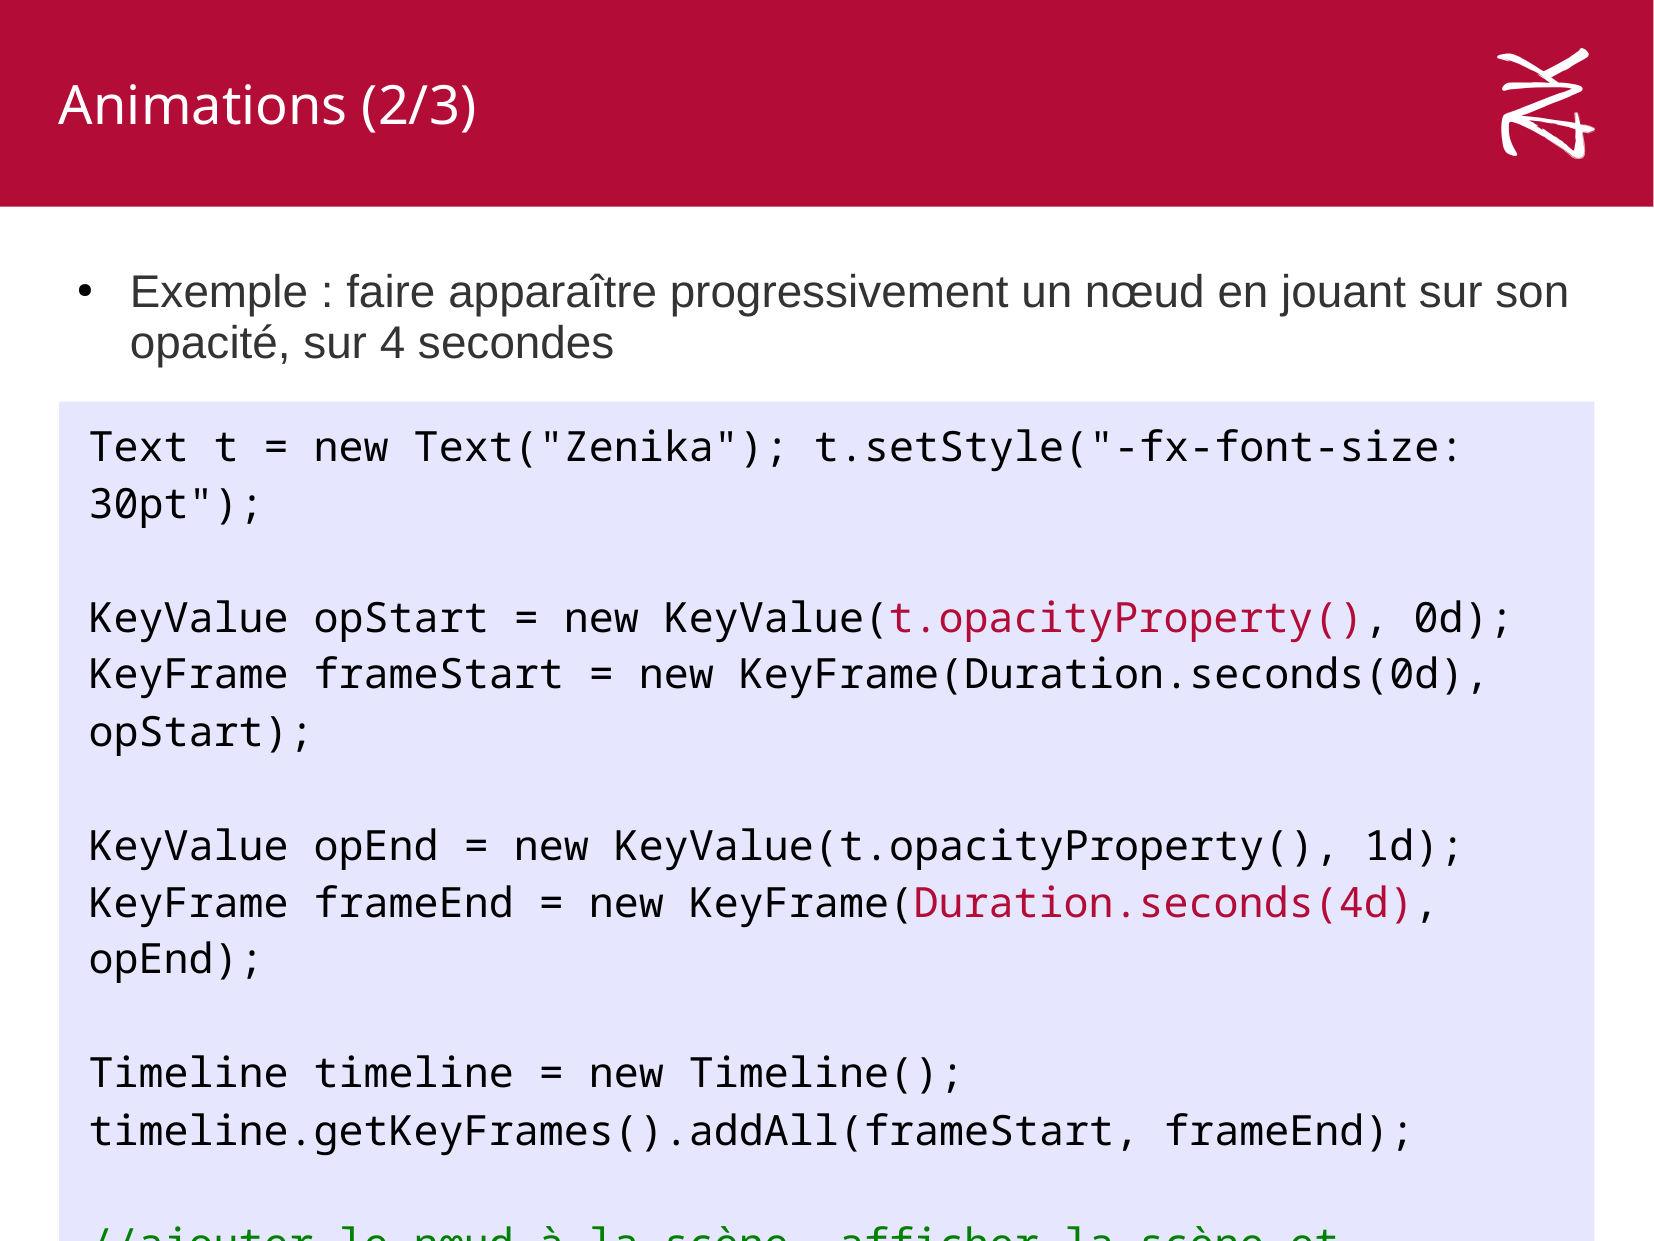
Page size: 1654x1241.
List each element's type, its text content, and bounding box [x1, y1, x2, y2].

title Animations (2/3) [59, 29, 1595, 178]
text_box Text t = new Text("Zenika"); t.setStyle("-fx-font-size: 30pt"); KeyValue opStart = new KeyValue(t.opacityProperty(), 0d); KeyFrame frameStart = new KeyFrame(Duration.seconds(0d), opStart); KeyValue opEnd = new KeyValue(t.opacityProperty(), 1d); KeyFrame frameEnd = new KeyFrame(Duration.seconds(4d), opEnd); Timeline timeline = new Timeline(); timeline.getKeyFrames().addAll(frameStart, frameEnd); //ajouter le nœud à la scène, afficher la scène et immédiatement démarrer l'animation timeline.play(); [59, 401, 1595, 1024]
list Exemple : faire apparaître progressivement un nœud en jouant sur son opacité, sur 4 secondes [59, 265, 1595, 401]
